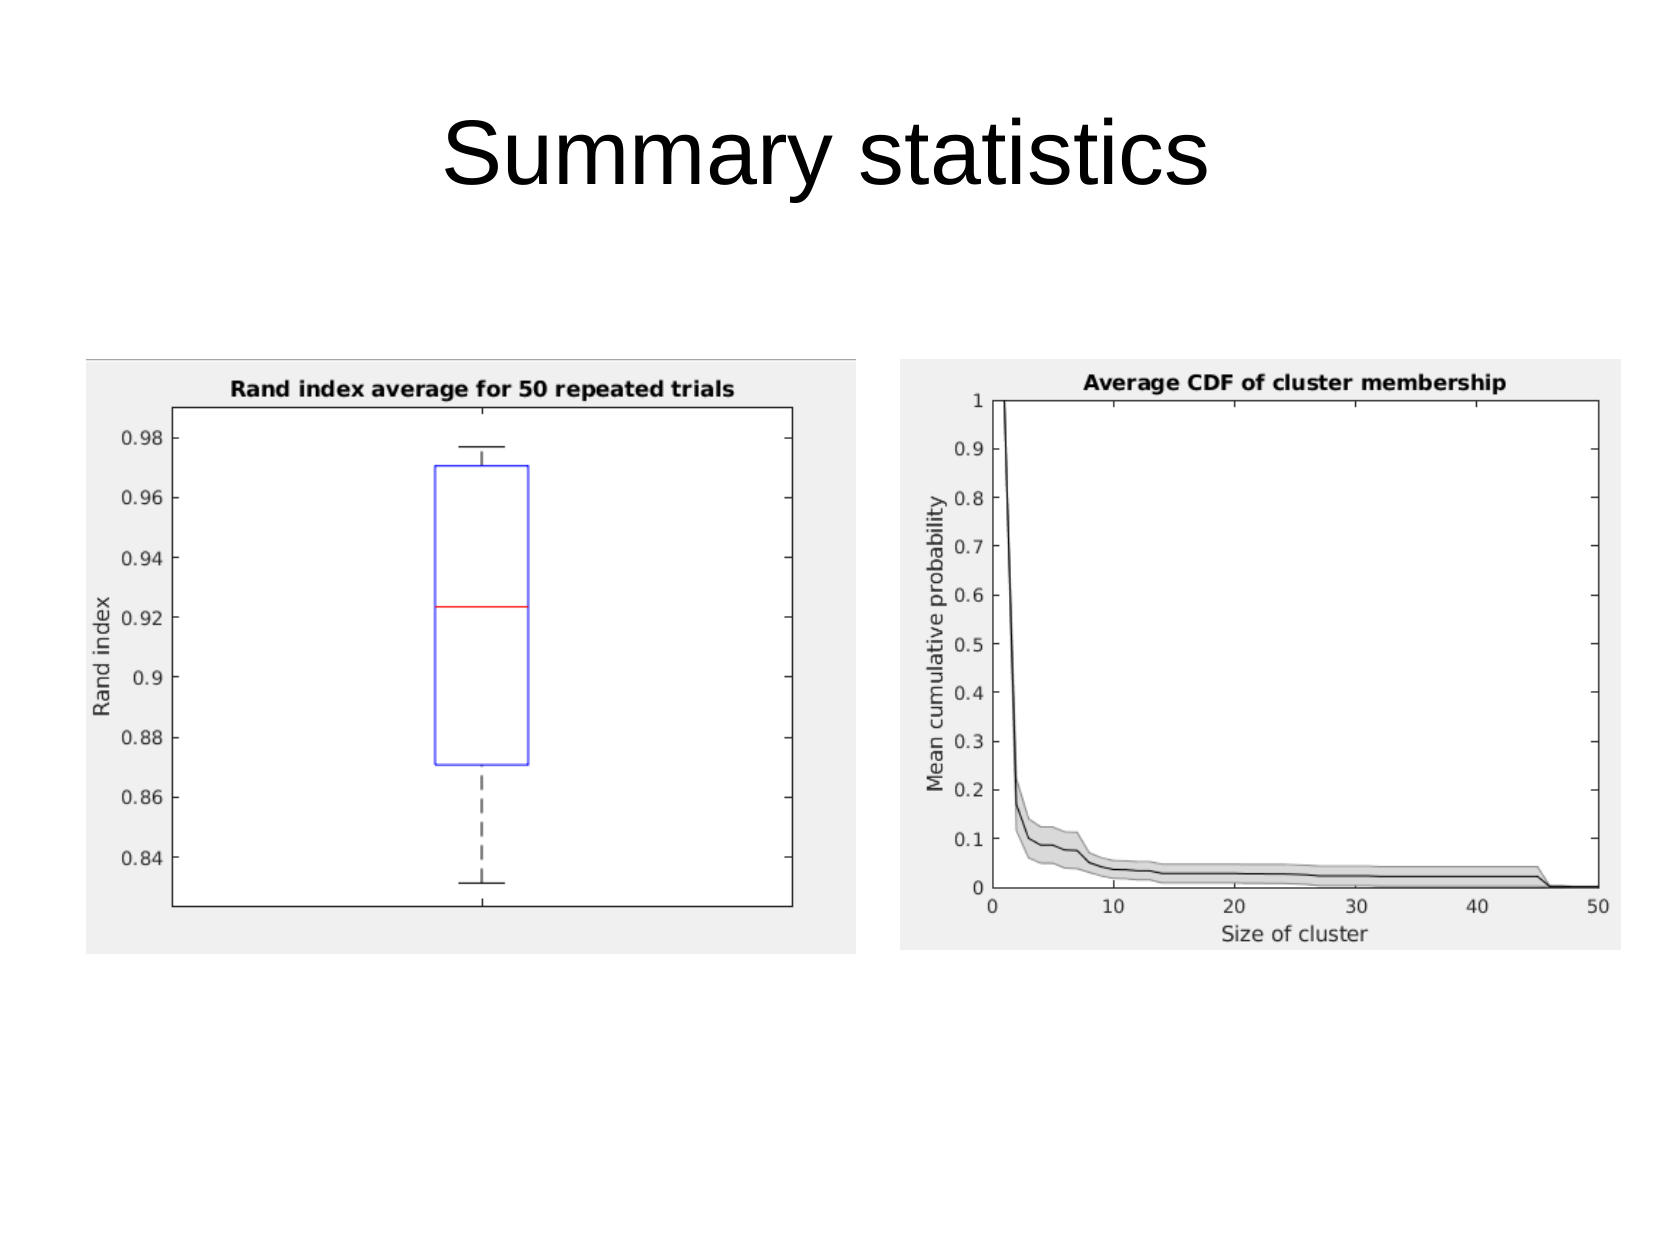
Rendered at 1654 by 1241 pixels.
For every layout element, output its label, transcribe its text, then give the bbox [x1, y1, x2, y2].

picture [900, 359, 1621, 950]
picture [86, 359, 856, 954]
title Summary statistics [82, 49, 1571, 257]
